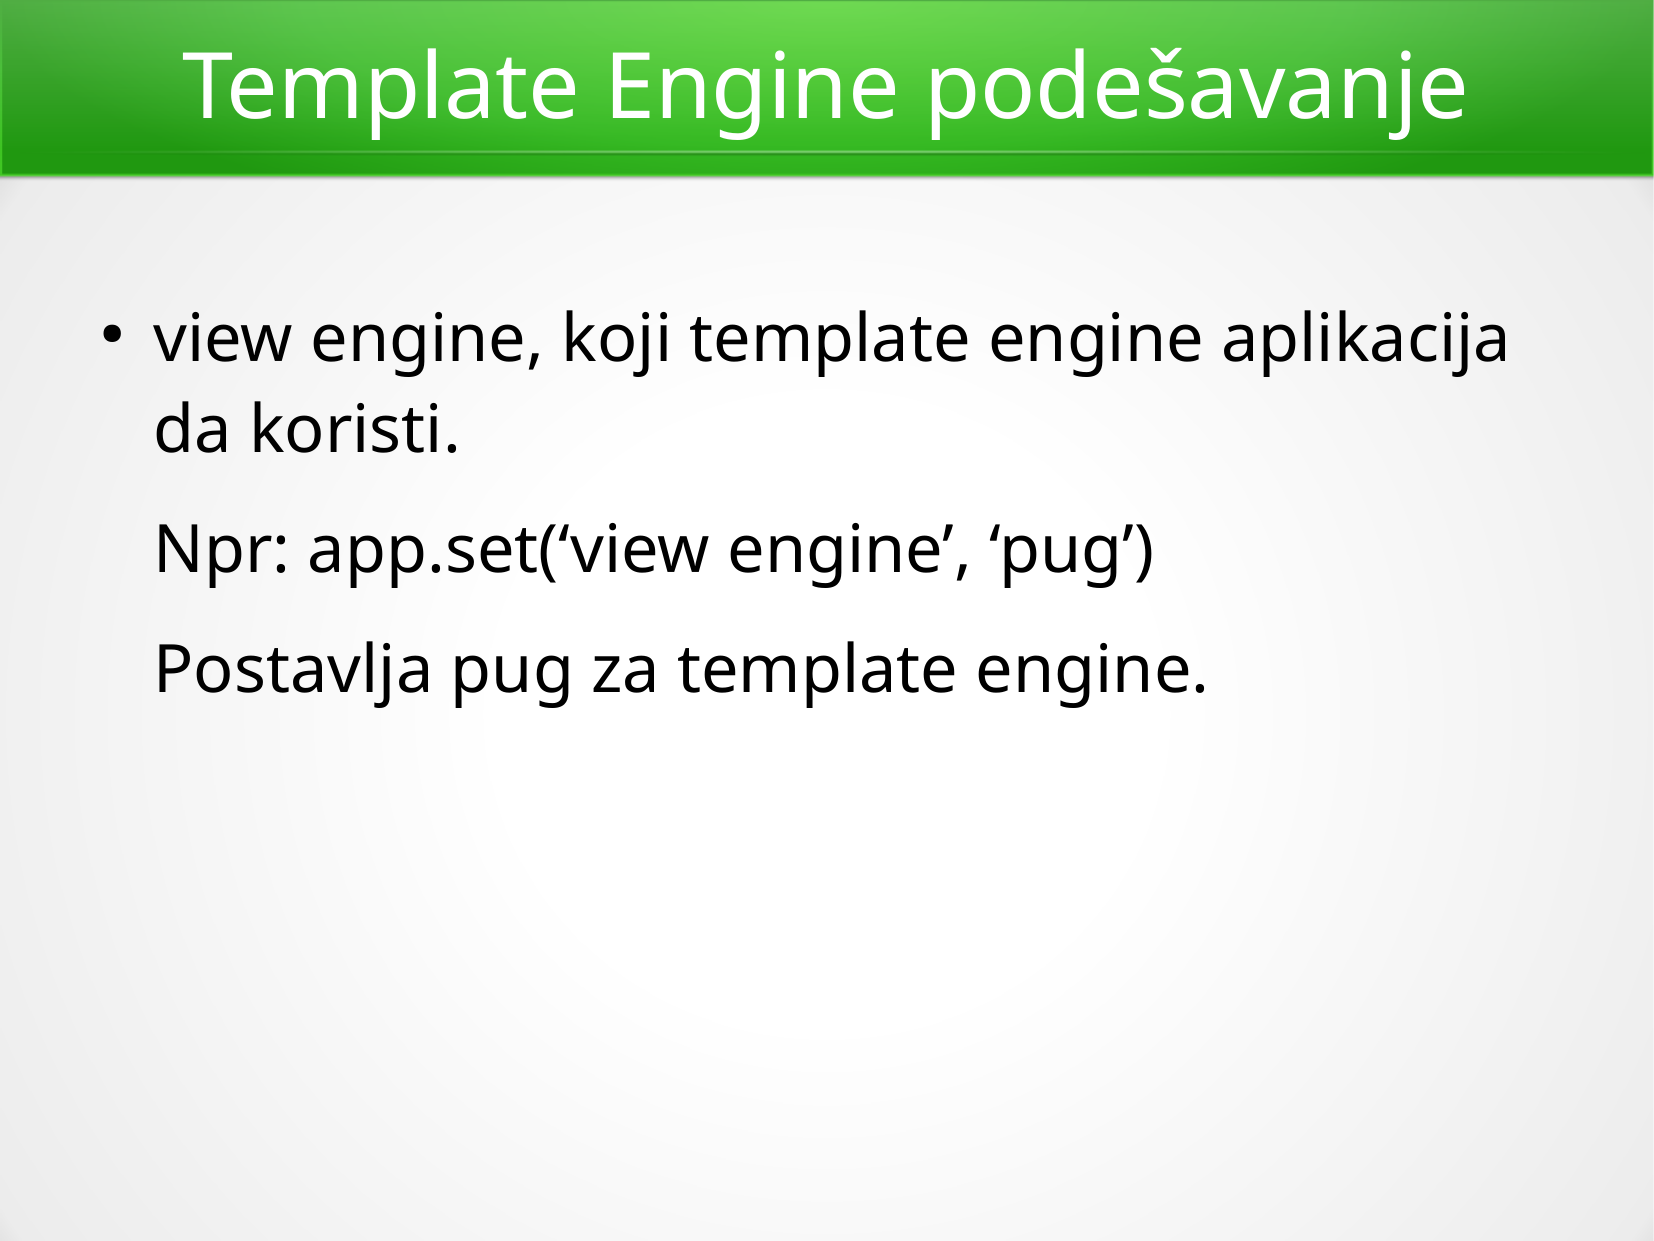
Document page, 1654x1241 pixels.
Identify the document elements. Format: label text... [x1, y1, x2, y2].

picture [0, 0, 1654, 1241]
list view engine, koji template engine aplikacija da koristi. Npr: app.set(‘view engine’, ‘pug’) Postavlja pug za template engine. [82, 290, 1571, 1010]
title Template Engine podešavanje [82, 11, 1571, 154]
